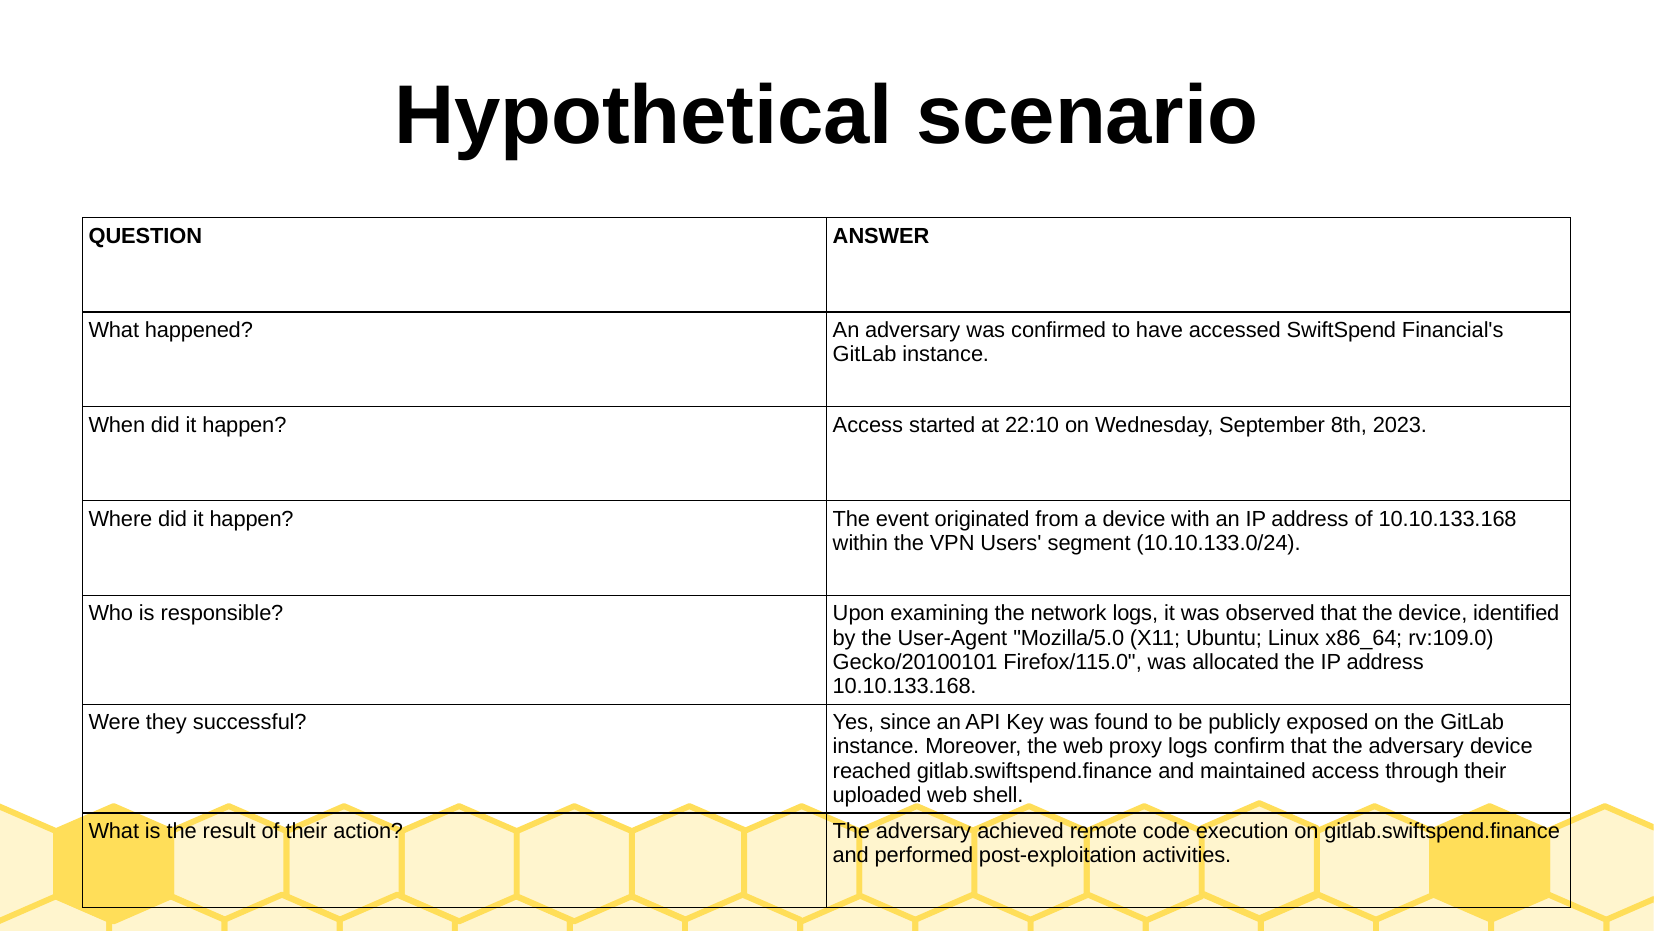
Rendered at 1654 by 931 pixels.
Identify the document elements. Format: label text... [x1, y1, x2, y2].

table_cell An adversary was confirmed to have accessed SwiftSpend Financial's GitLab instance. [827, 313, 1570, 406]
table_cell Who is responsible? [83, 596, 826, 704]
table_cell The event originated from a device with an IP address of 10.10.133.168 within the VPN Users' segment (10.10.133.0/24). [827, 501, 1570, 595]
table_cell Were they successful? [83, 705, 826, 812]
table_header ANSWER [827, 218, 1570, 311]
table_cell Yes, since an API Key was found to be publicly exposed on the GitLab instance. Moreover, the web proxy logs confirm that the adversary device reached gitlab.swiftspend.finance and maintained access through their uploaded web shell. [827, 705, 1570, 812]
table_cell When did it happen? [83, 407, 826, 500]
table_header QUESTION [83, 218, 826, 311]
table_cell The adversary achieved remote code execution on gitlab.swiftspend.finance and performed post-exploitation activities. [827, 814, 1570, 907]
table_cell What happened? [83, 313, 826, 406]
table_cell What is the result of their action? [83, 814, 826, 907]
title Hypothetical scenario [82, 37, 1571, 193]
table_cell Upon examining the network logs, it was observed that the device, identified by the User-Agent "Mozilla/5.0 (X11; Ubuntu; Linux x86_64; rv:109.0) Gecko/20100101 Firefox/115.0", was allocated the IP address 10.10.133.168. [827, 596, 1570, 704]
table_cell Access started at 22:10 on Wednesday, September 8th, 2023. [827, 407, 1570, 500]
table_cell Where did it happen? [83, 501, 826, 595]
